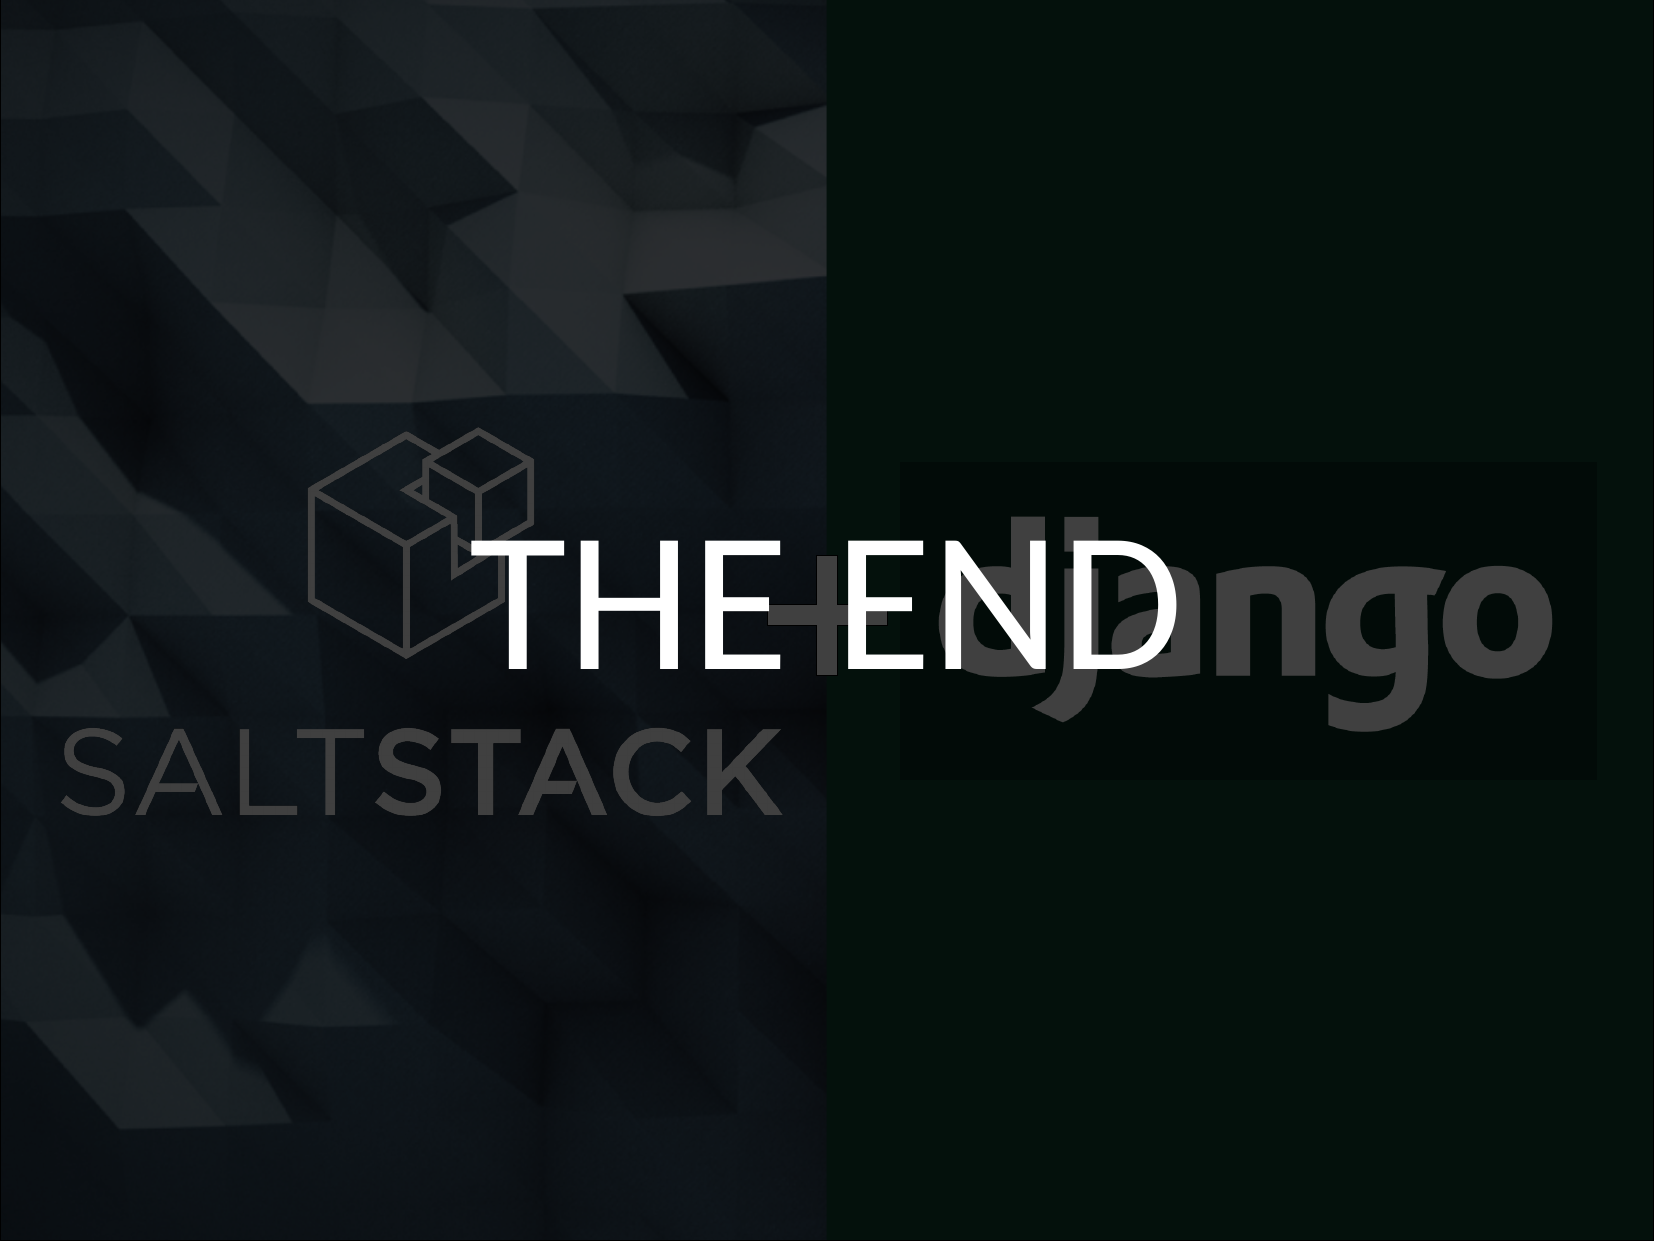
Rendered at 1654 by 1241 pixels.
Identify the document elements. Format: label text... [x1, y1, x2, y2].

text_box THE END [0, 0, 1654, 1241]
